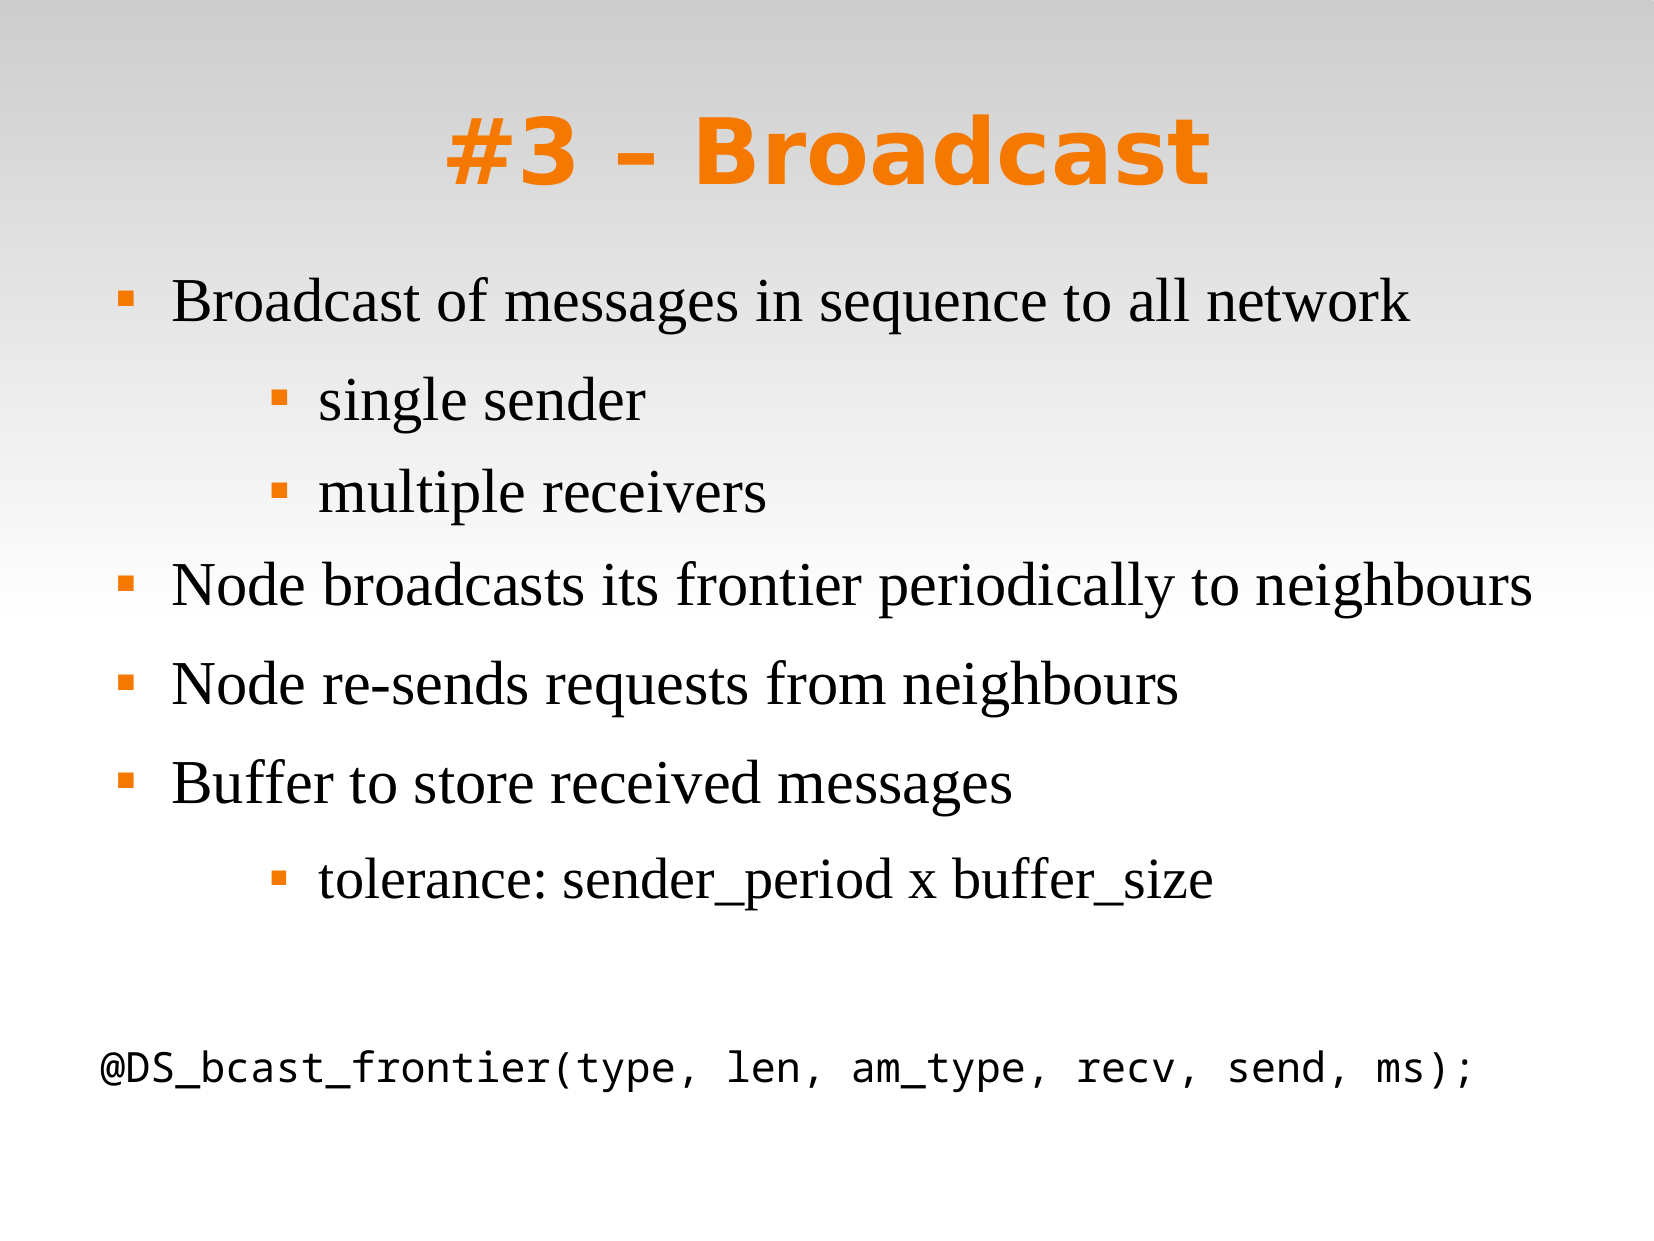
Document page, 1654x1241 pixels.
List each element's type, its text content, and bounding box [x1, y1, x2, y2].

title #3 – Broadcast [82, 49, 1571, 231]
list Broadcast of messages in sequence to all network single sender multiple receivers Node broadcasts its frontier periodically to neighbours Node re-sends requests from neighbours Buffer to store received messages tolerance: sender_period x buffer_size @DS_bcast_frontier(type, len, am_type, recv, send, ms); [82, 231, 1571, 1216]
